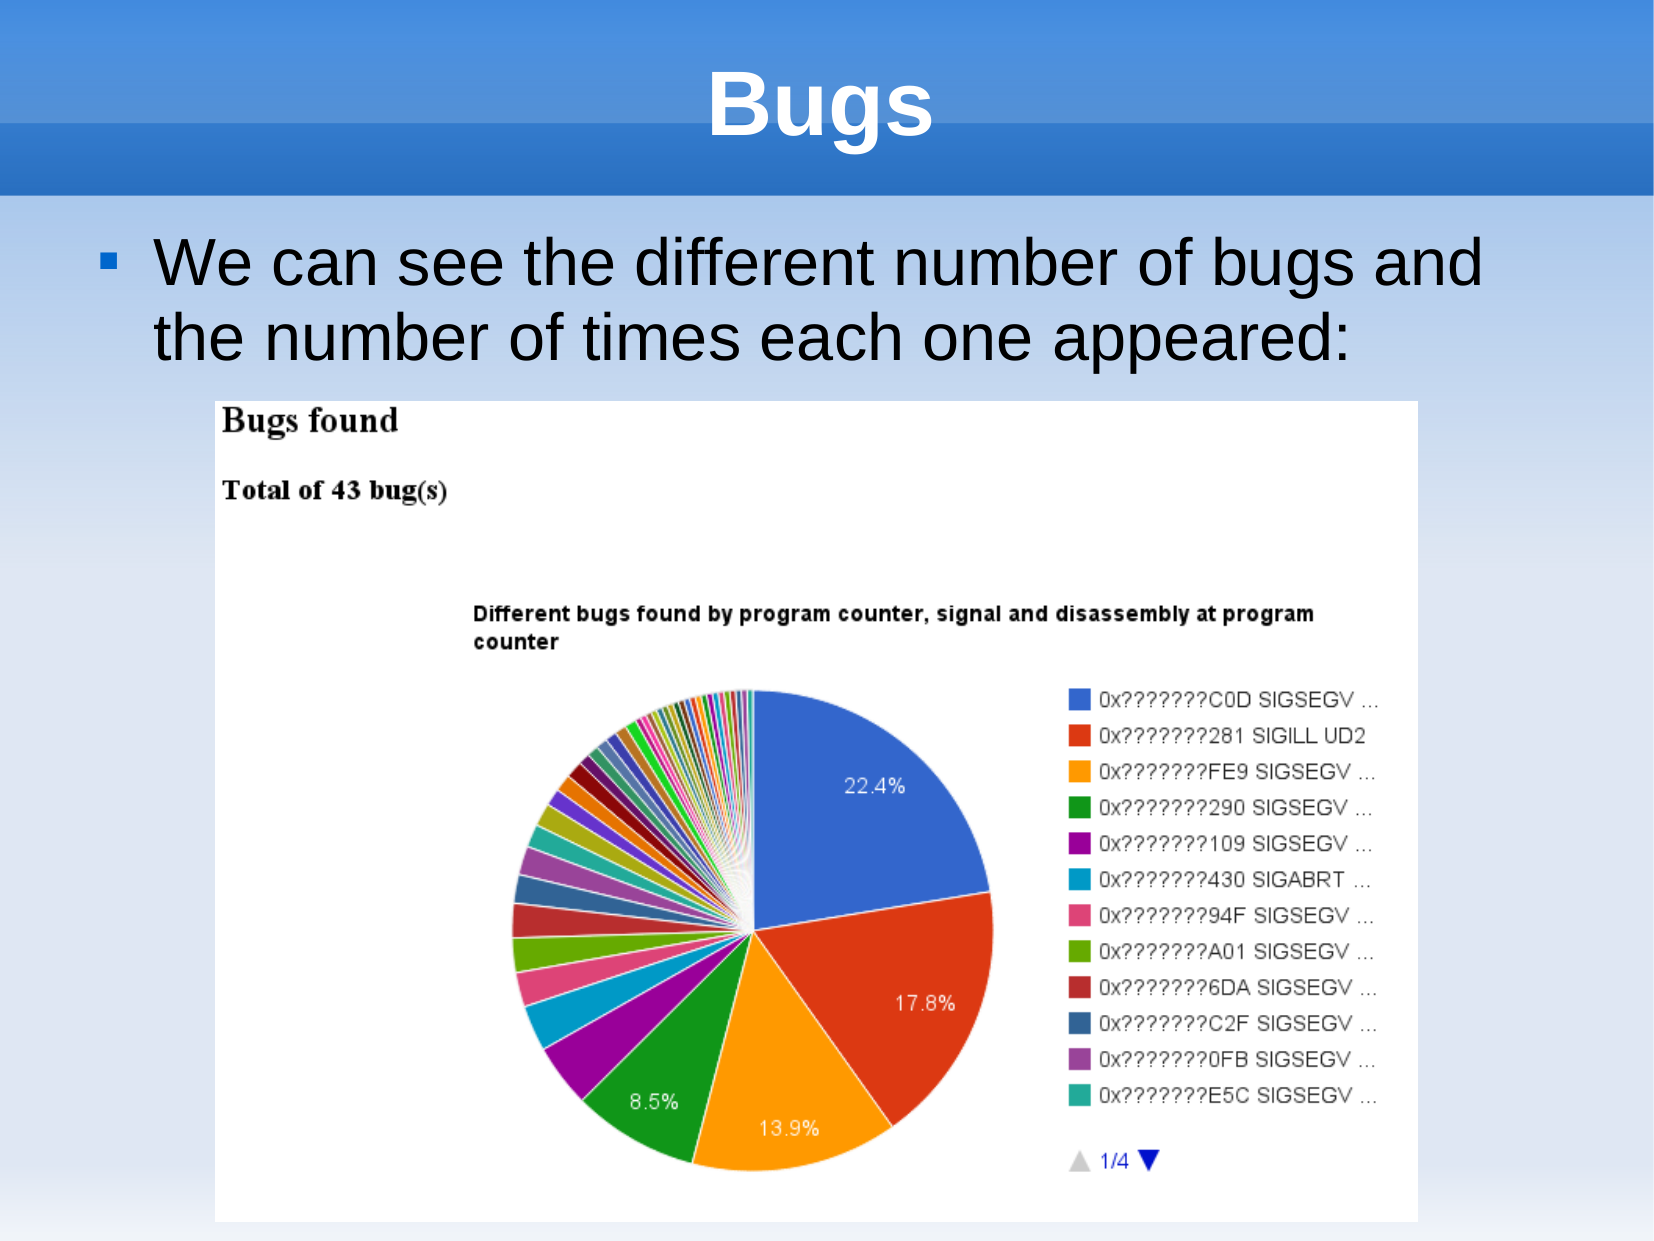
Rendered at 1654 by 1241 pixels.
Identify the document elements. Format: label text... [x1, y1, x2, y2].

picture [0, 0, 1654, 1241]
title Bugs [76, 0, 1565, 208]
list We can see the different number of bugs and the number of times each one appeared: [82, 225, 1571, 1044]
